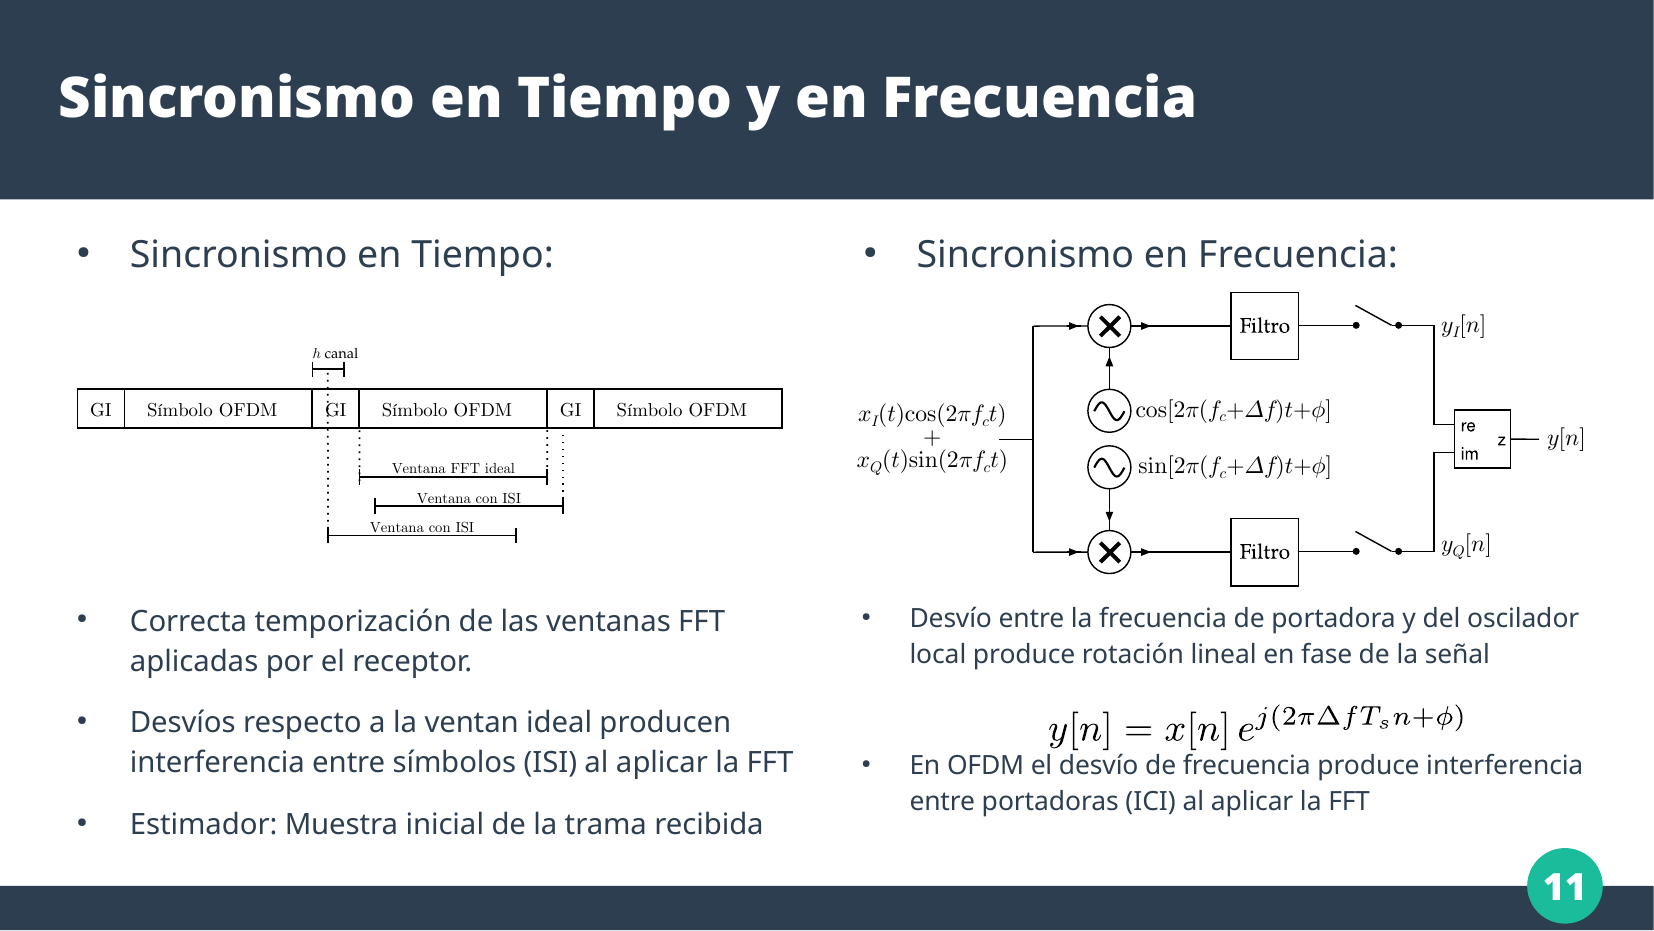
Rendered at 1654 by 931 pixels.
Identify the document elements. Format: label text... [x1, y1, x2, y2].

list Sincronismo en Tiempo: [59, 227, 809, 301]
list Correcta temporización de las ventanas FFT aplicadas por el receptor. Desvíos respecto a la ventan ideal producen interferencia entre símbolos (ISI) al aplicar la FFT Estimador: Muestra inicial de la trama recibida [59, 600, 809, 864]
picture [857, 301, 1584, 587]
title Sincronismo en Tiempo y en Frecuencia [59, 37, 1595, 155]
picture [76, 348, 783, 544]
list Sincronismo en Frecuencia: [845, 227, 1596, 301]
list Desvío entre la frecuencia de portadora y del oscilador local produce rotación lineal en fase de la señal En OFDM el desvío de frecuencia produce interferencia entre portadoras (ICI) al aplicar la FFT [845, 600, 1596, 864]
